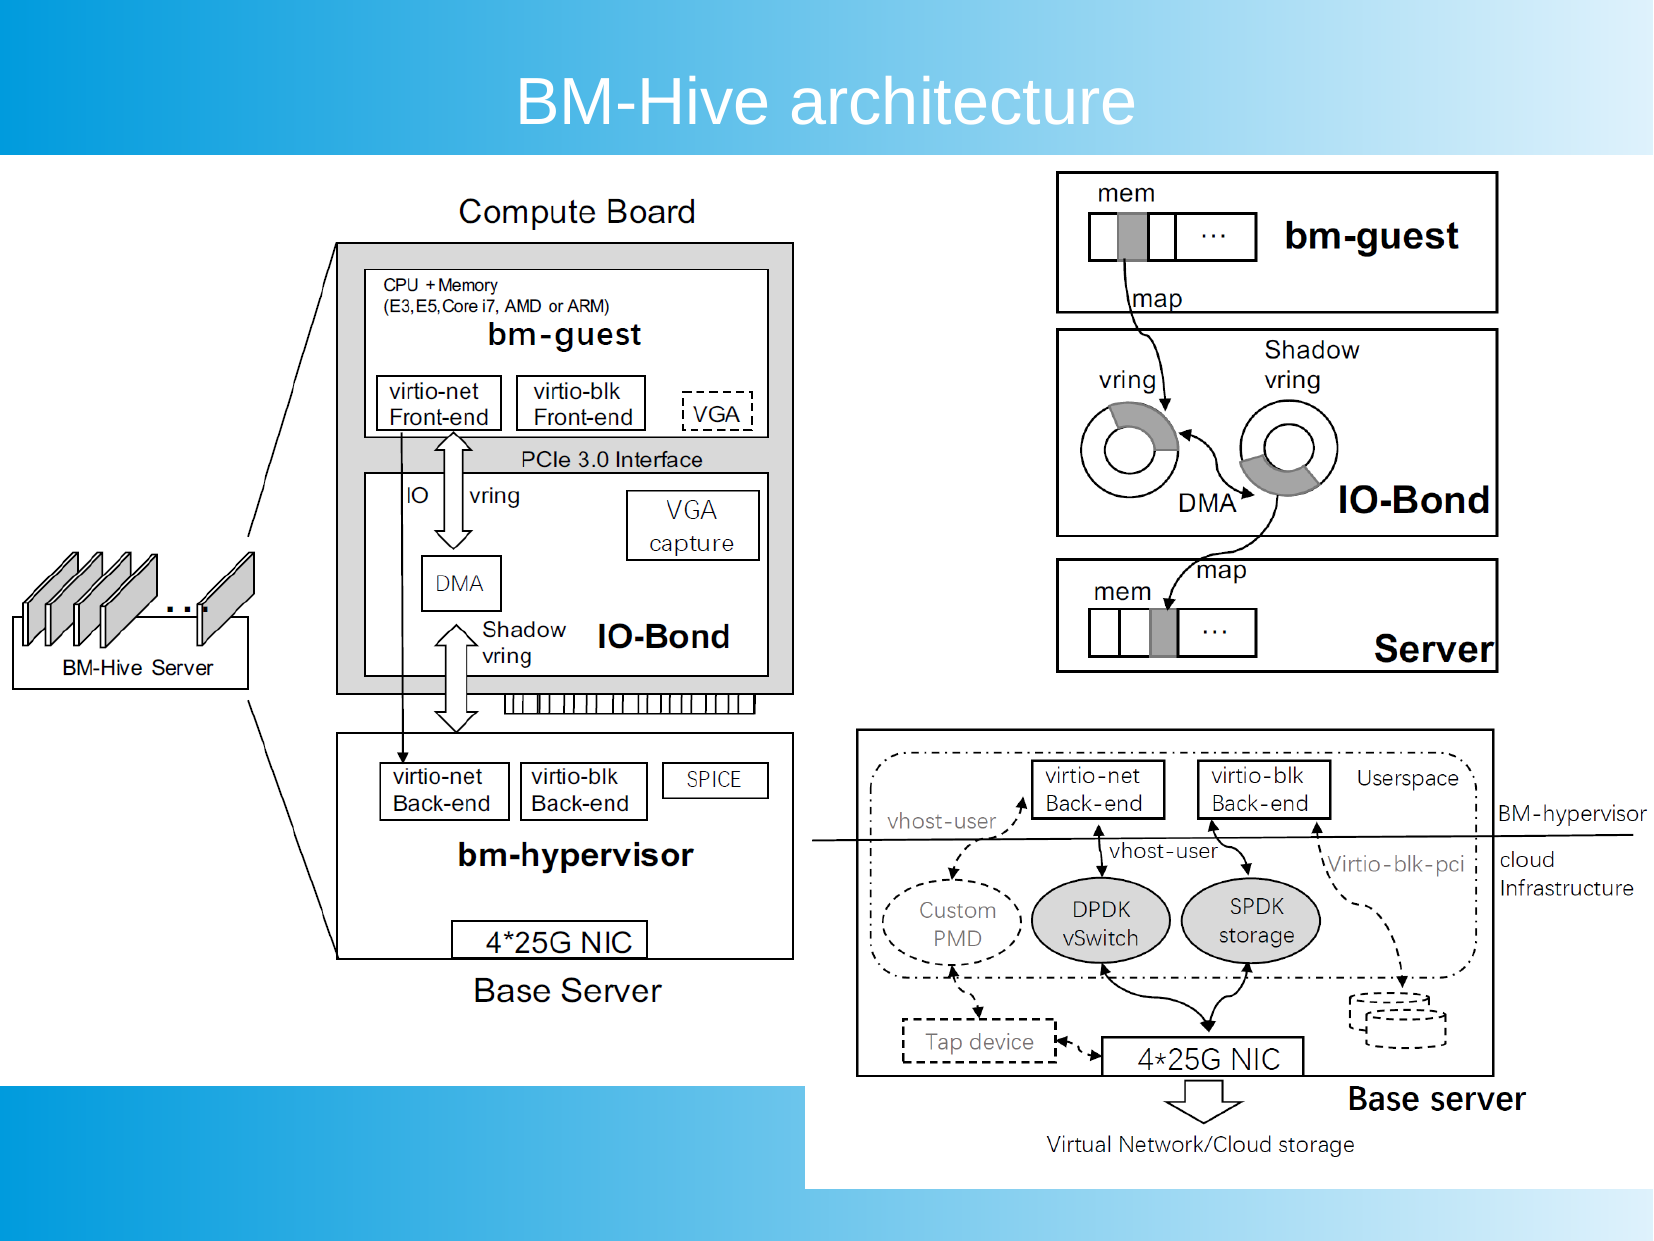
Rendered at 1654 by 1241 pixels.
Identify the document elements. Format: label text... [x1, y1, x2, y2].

picture [1052, 166, 1501, 676]
picture [5, 186, 1654, 1189]
title BM-Hive architecture [82, 49, 1571, 155]
